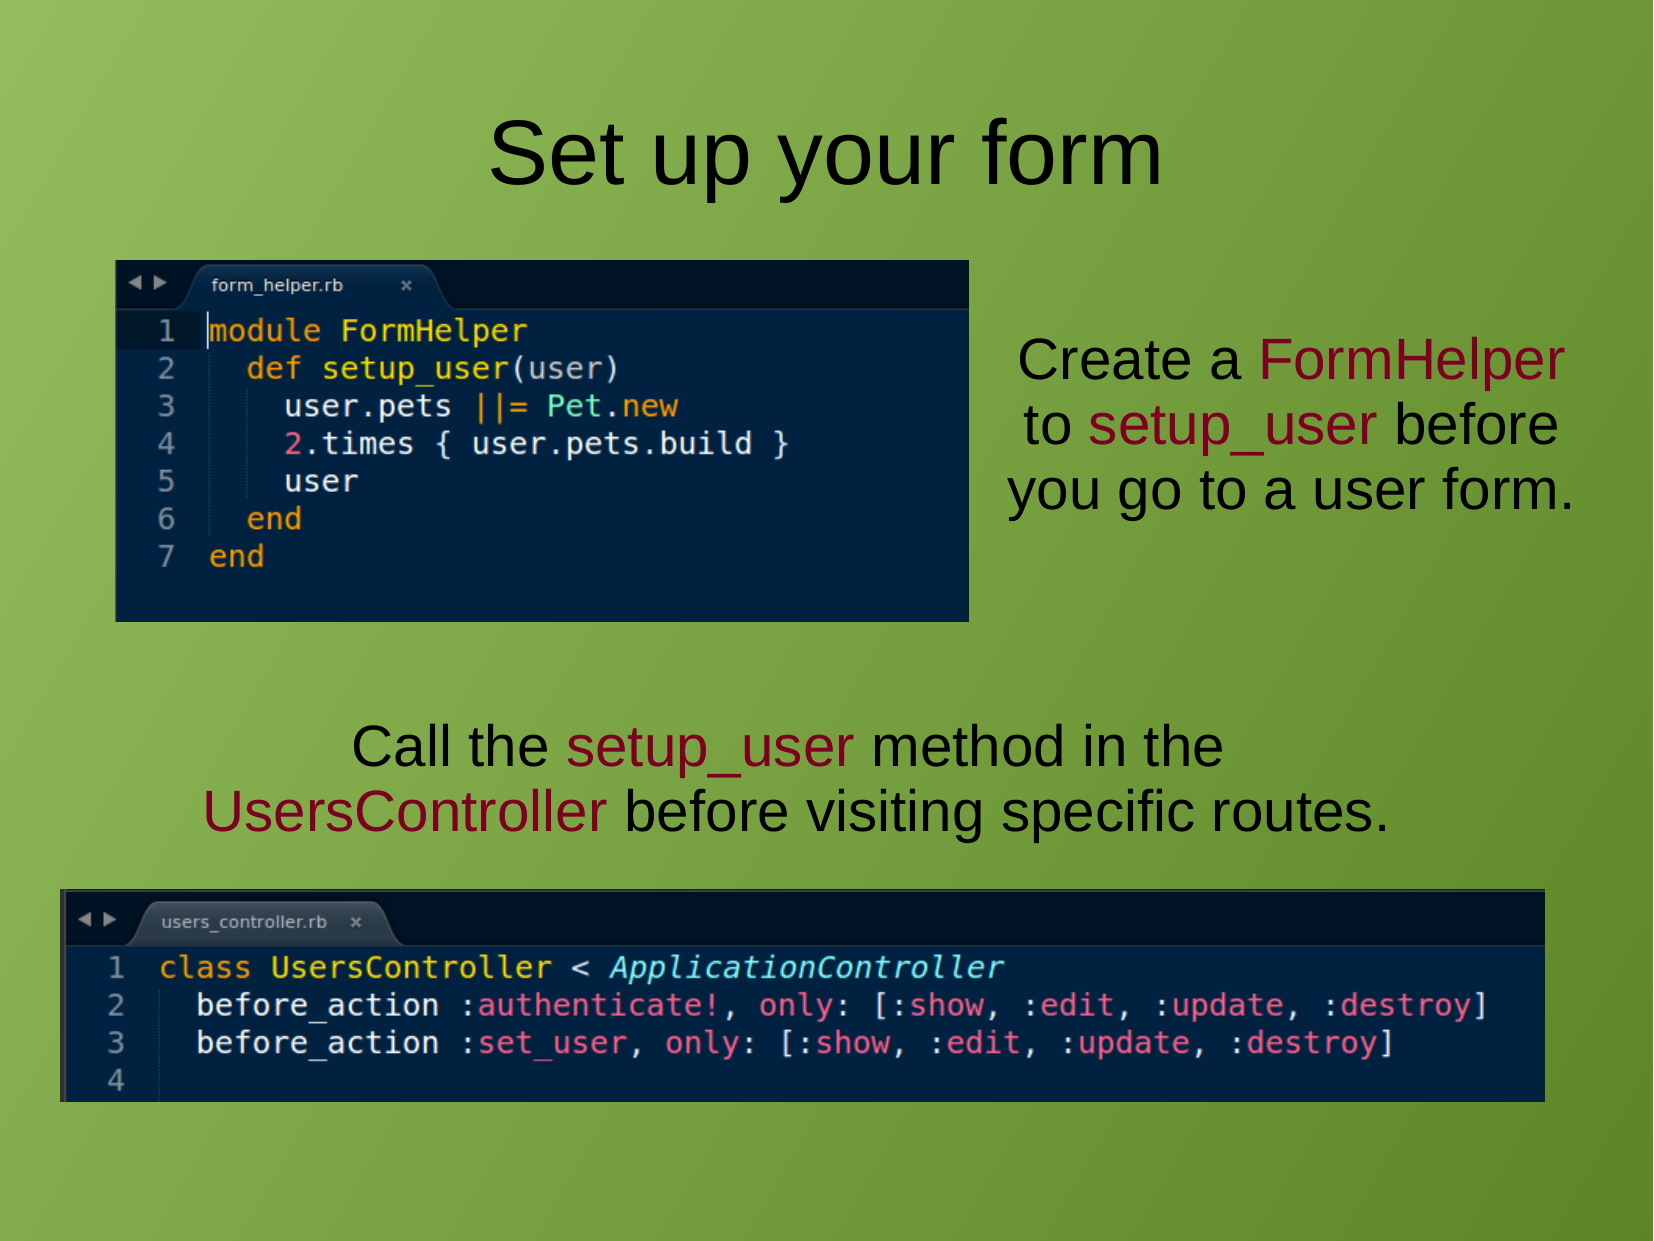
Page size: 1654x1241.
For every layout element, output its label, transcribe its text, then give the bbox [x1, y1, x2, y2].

picture [115, 260, 969, 622]
title Call the setup_user method in the UsersController before visiting specific routes. [53, 674, 1541, 882]
title Set up your form [82, 49, 1571, 257]
title Create a FormHelper to setup_user before you go to a user form. [990, 193, 1595, 655]
picture [60, 889, 1545, 1102]
